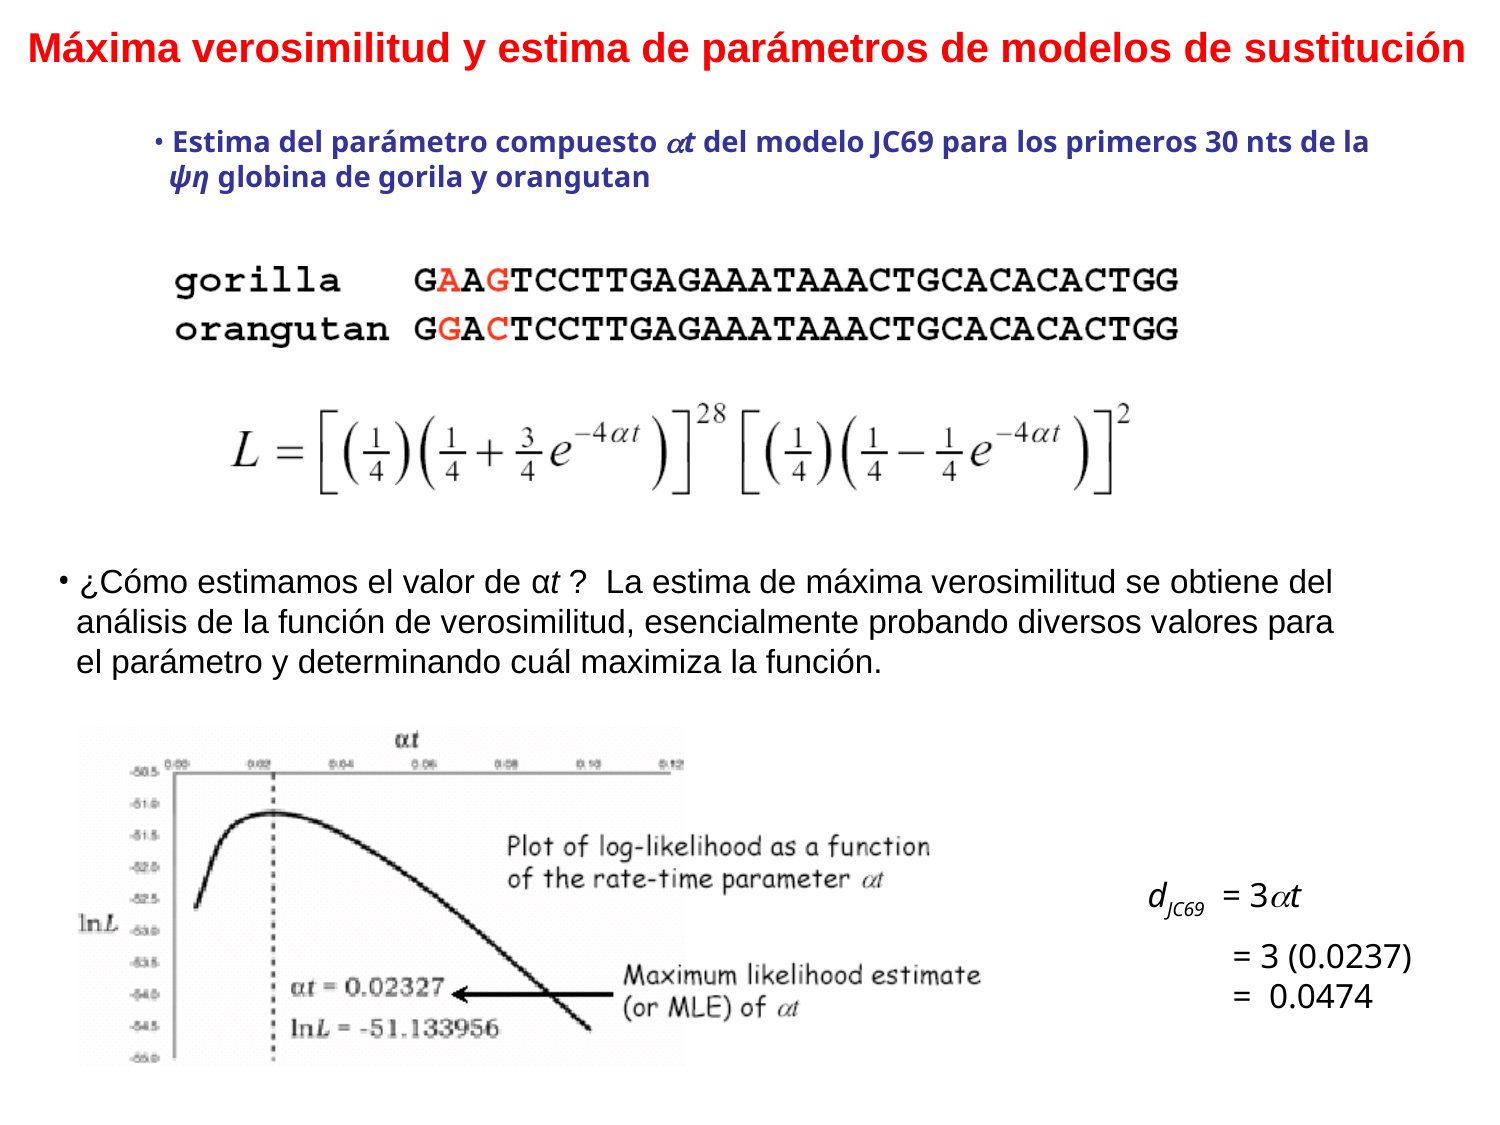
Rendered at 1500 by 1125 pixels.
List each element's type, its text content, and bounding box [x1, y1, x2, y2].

text_box Máxima verosimilitud y estima de parámetros de modelos de sustitución [12, 13, 1482, 79]
text_box = 3 (0.0237) = 0.0474 [1191, 927, 1428, 1024]
text_box ¿Cómo estimamos el valor de αt ? La estima de máxima verosimilitud se obtiene del análisis de la función de verosimilitud, esencialmente probando diversos valores para el parámetro y determinando cuál maximiza la función. [42, 552, 1359, 688]
picture [64, 727, 987, 1084]
picture [171, 255, 1183, 348]
text_box Estima del parámetro compuesto t del modelo JC69 para los primeros 30 nts de la ψη globina de gorila y orangutan [138, 115, 1386, 201]
picture [224, 399, 1137, 504]
text_box dJC69 = 3t [1132, 866, 1316, 928]
